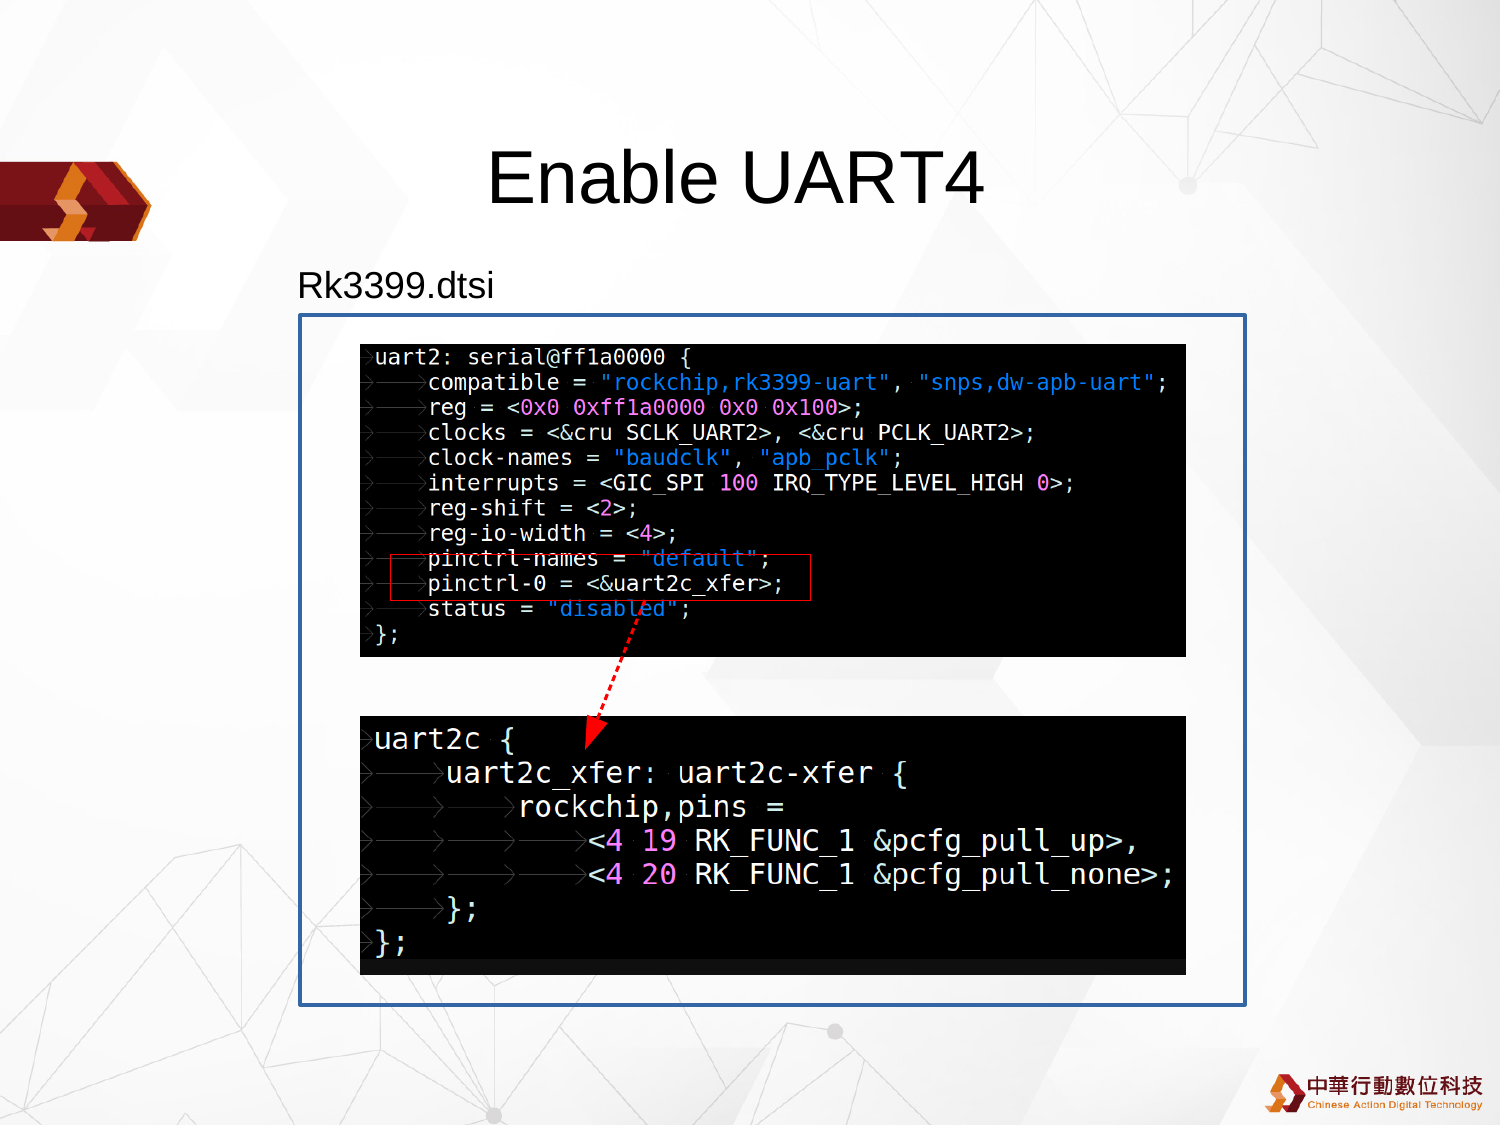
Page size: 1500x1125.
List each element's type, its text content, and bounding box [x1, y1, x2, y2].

title Enable UART4 [107, 101, 1367, 255]
text_box Rk3399.dtsi [282, 254, 598, 314]
picture [0, 0, 1500, 1125]
